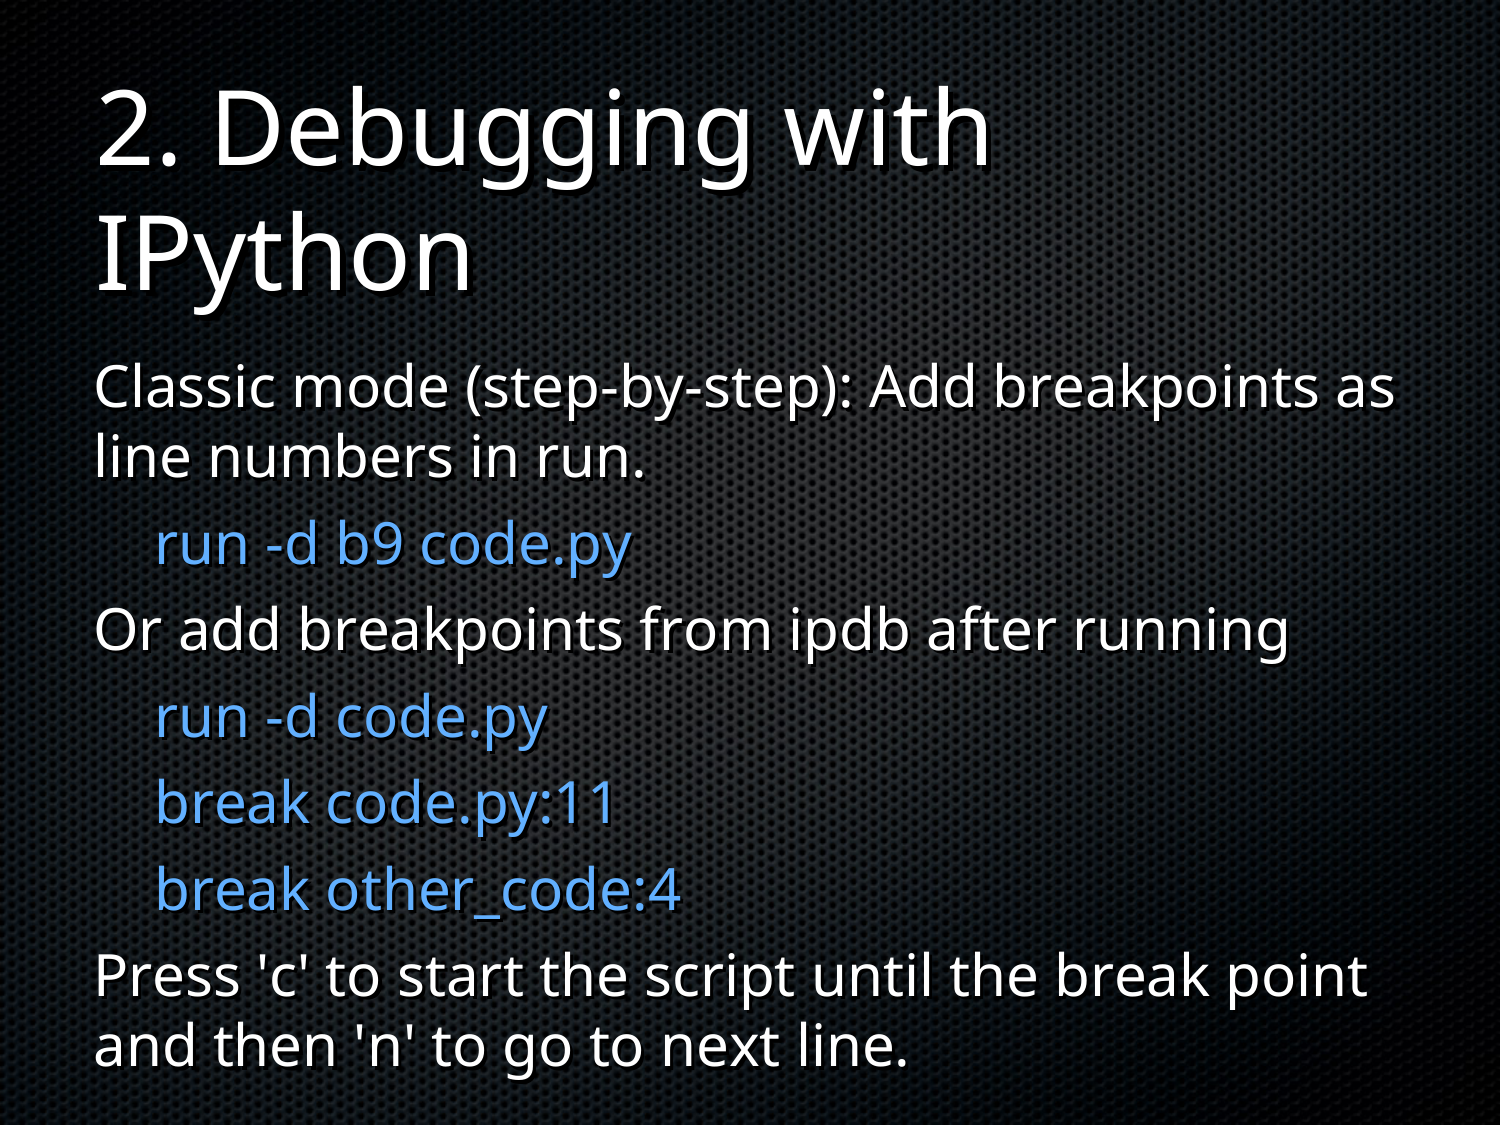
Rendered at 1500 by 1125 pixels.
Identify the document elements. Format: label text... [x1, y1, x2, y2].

picture [0, 0, 1500, 1125]
title 2. Debugging with IPython [87, 52, 1392, 320]
list Classic mode (step-by-step): Add breakpoints as line numbers in run. run -d b9 code.py Or add breakpoints from ipdb after running run -d code.py break code.py:11 break other_code:4 Press 'c' to start the script until the break point and then 'n' to go to next line. [85, 341, 1476, 1114]
